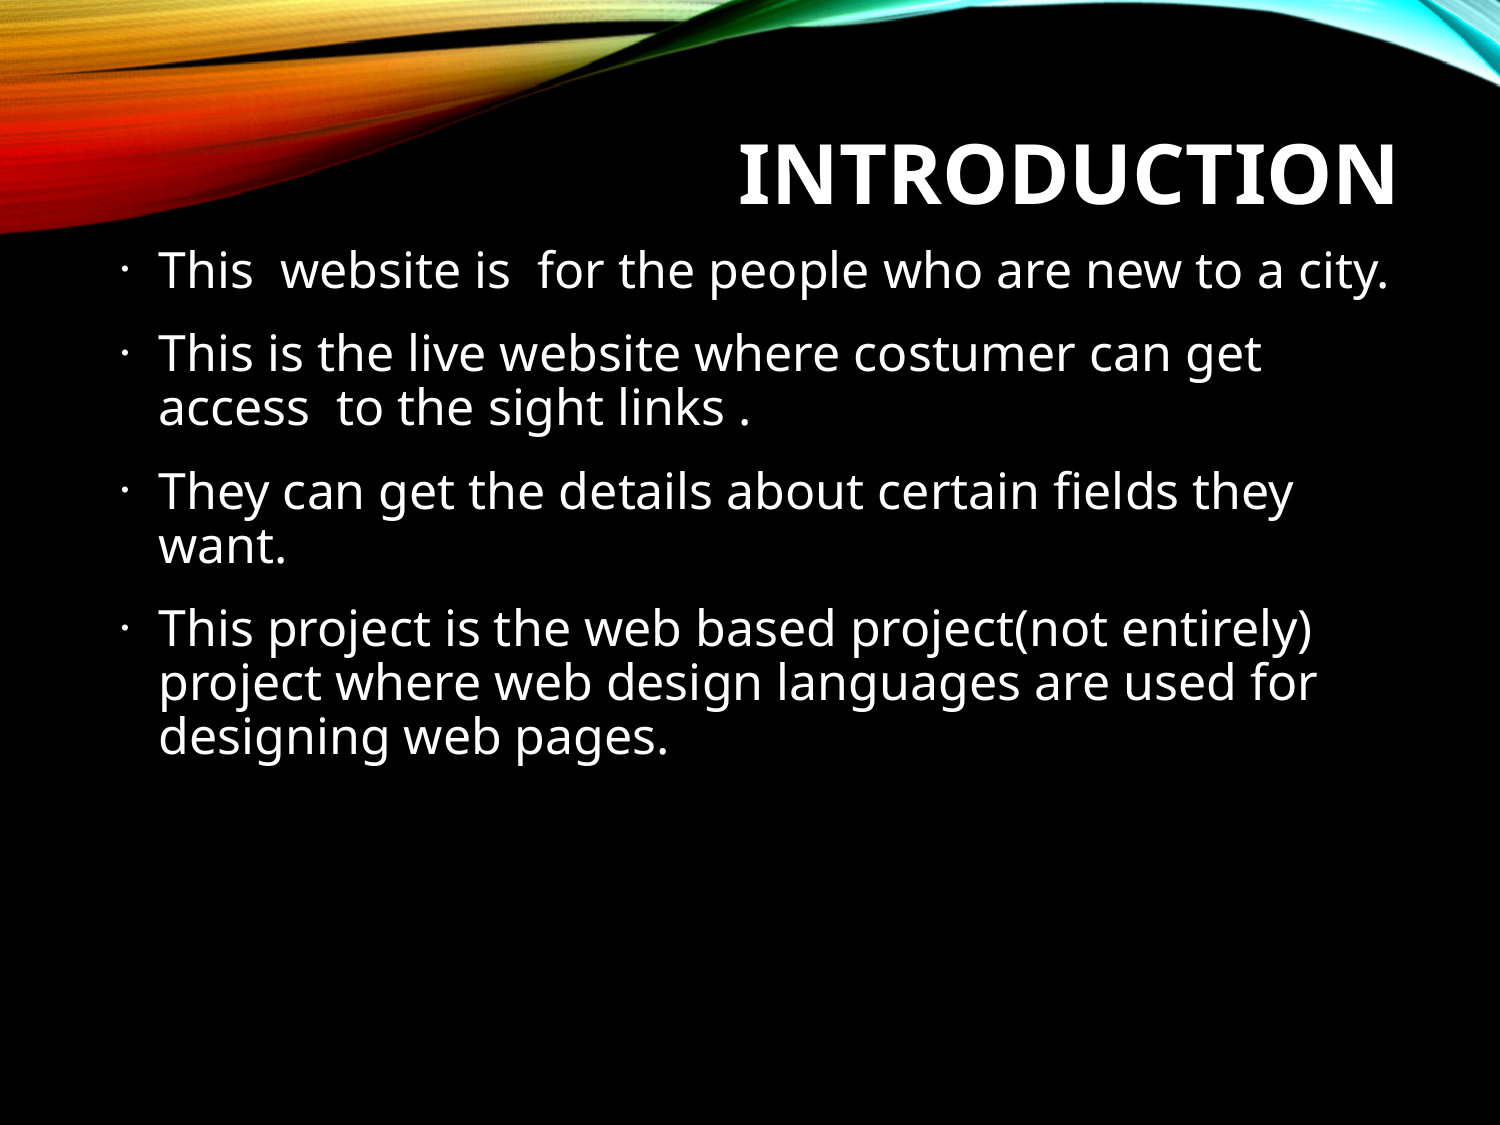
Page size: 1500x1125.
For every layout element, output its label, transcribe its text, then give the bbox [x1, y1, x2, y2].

title INTRODUCTION [356, 125, 1416, 237]
picture [0, 0, 1500, 237]
list This website is for the people who are new to a city. This is the live website where costumer can get access to the sight links . They can get the details about certain fields they want. This project is the web based project(not entirely) project where web design languages are used for designing web pages. [106, 237, 1438, 898]
